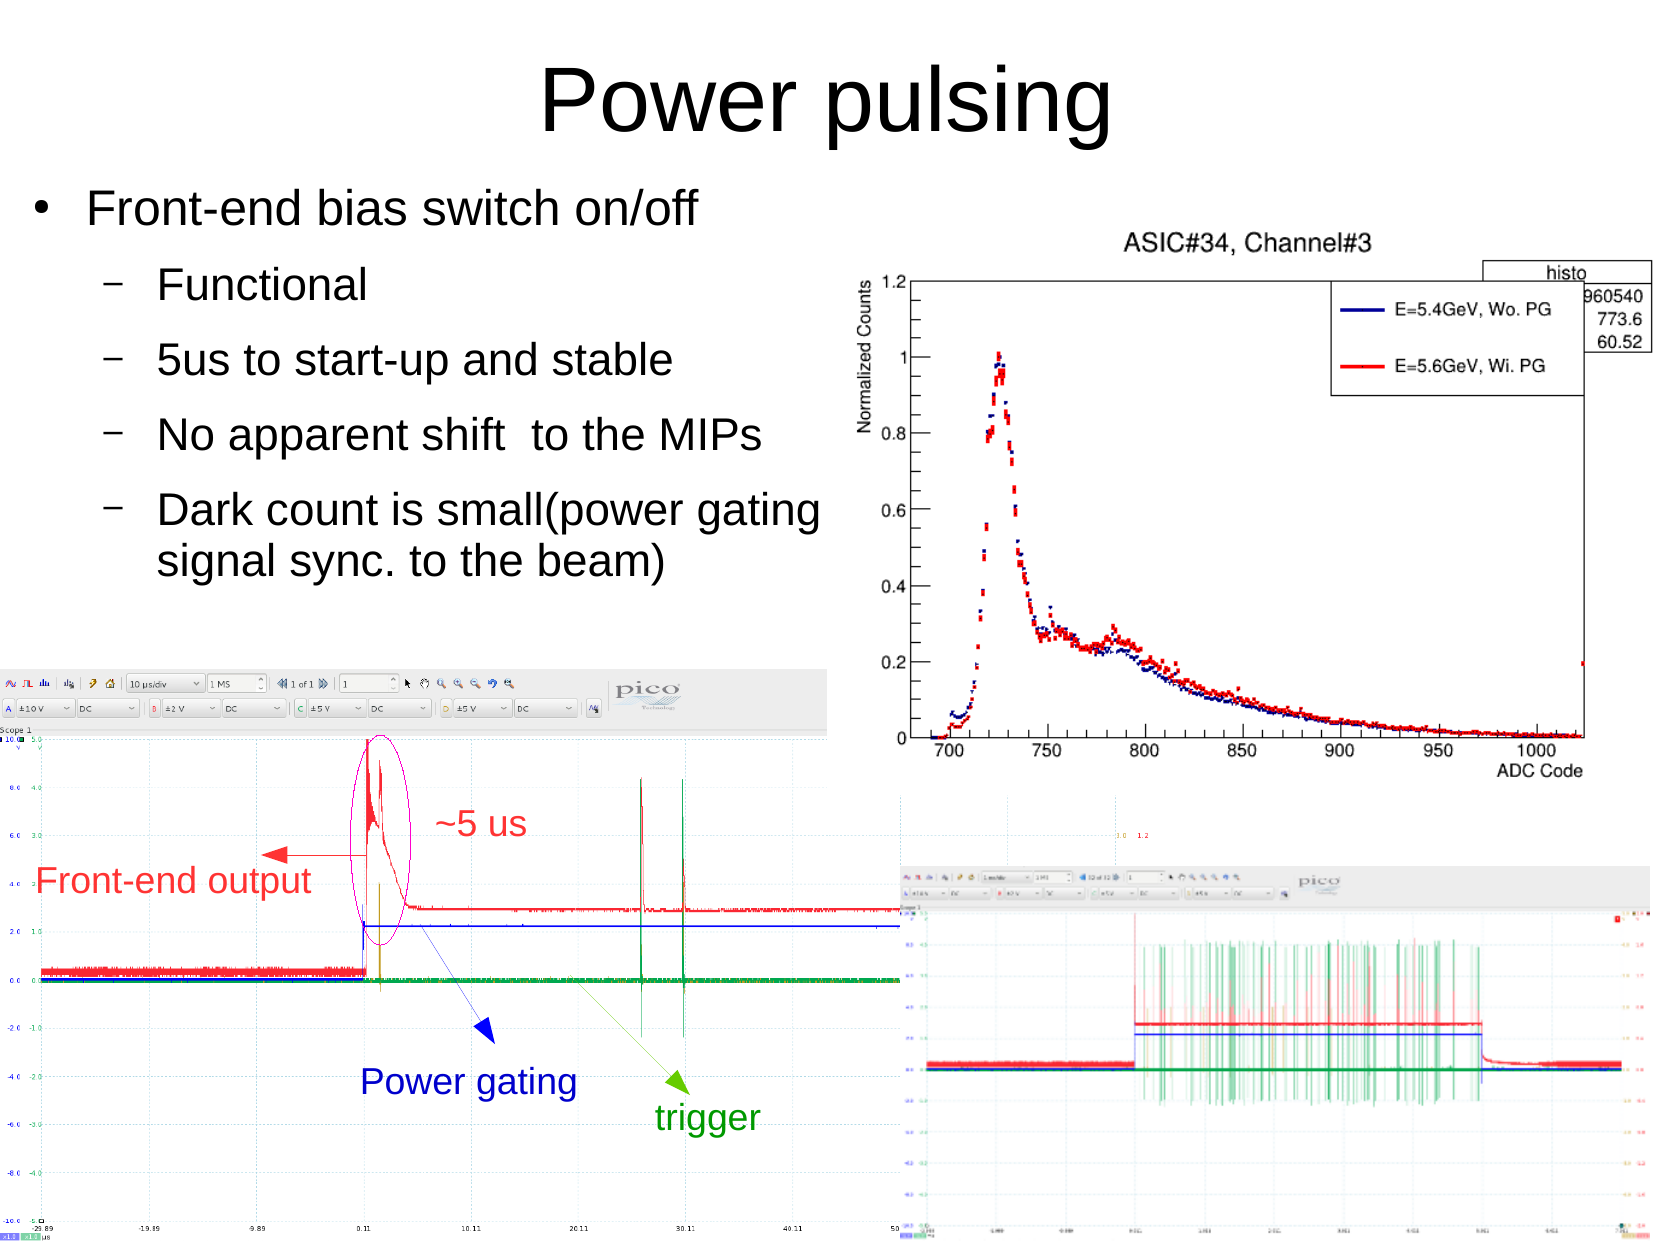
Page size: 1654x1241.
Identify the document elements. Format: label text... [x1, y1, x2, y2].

text_box trigger [640, 1088, 956, 1146]
list Front-end bias switch on/off Functional 5us to start-up and stable No apparent shift to the MIPs Dark count is small(power gating signal sync. to the beam) [15, 180, 848, 669]
text_box Front-end output [20, 852, 336, 910]
title Power pulsing [82, 48, 1571, 152]
picture [0, 224, 1654, 1241]
text_box ~5 us [420, 795, 736, 852]
text_box Power gating [345, 1053, 661, 1111]
